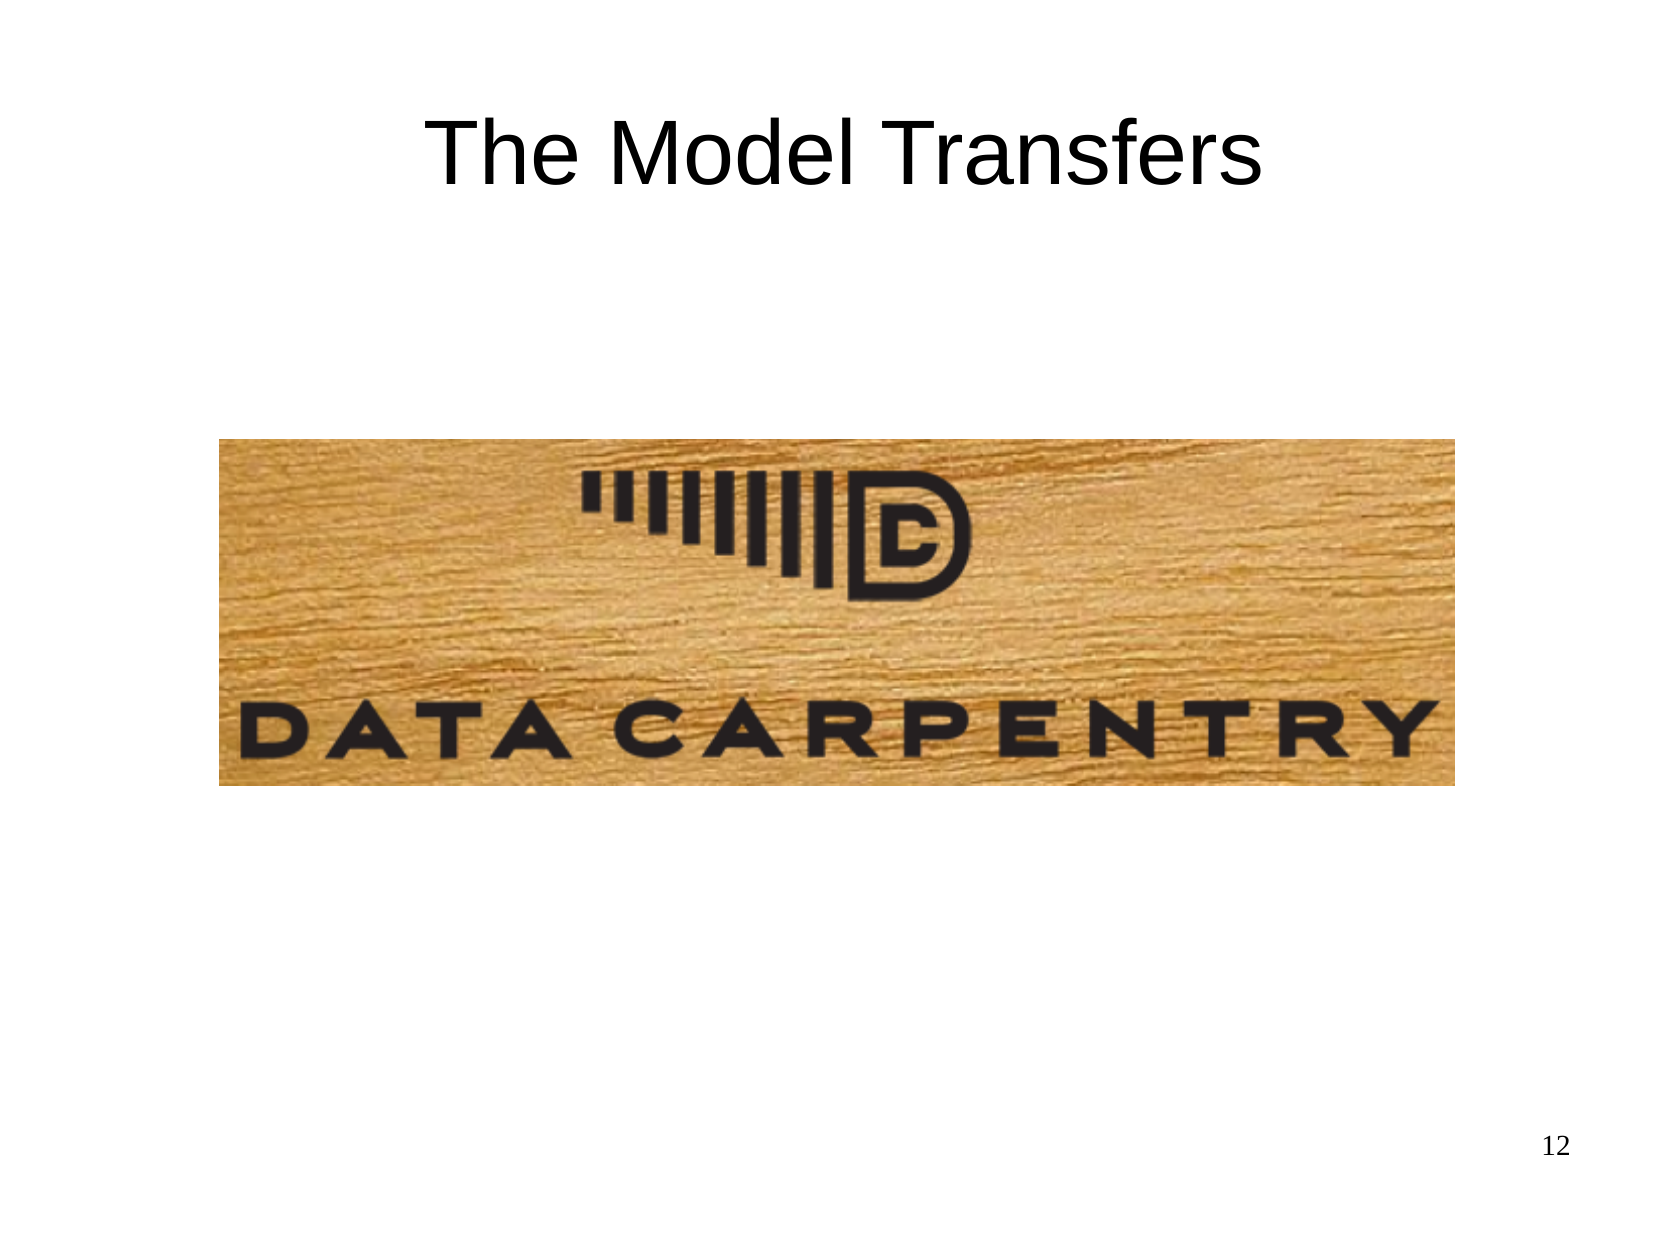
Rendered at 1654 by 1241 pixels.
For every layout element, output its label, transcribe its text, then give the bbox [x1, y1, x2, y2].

title The Model Transfers [218, 49, 1471, 257]
picture [219, 439, 1455, 786]
